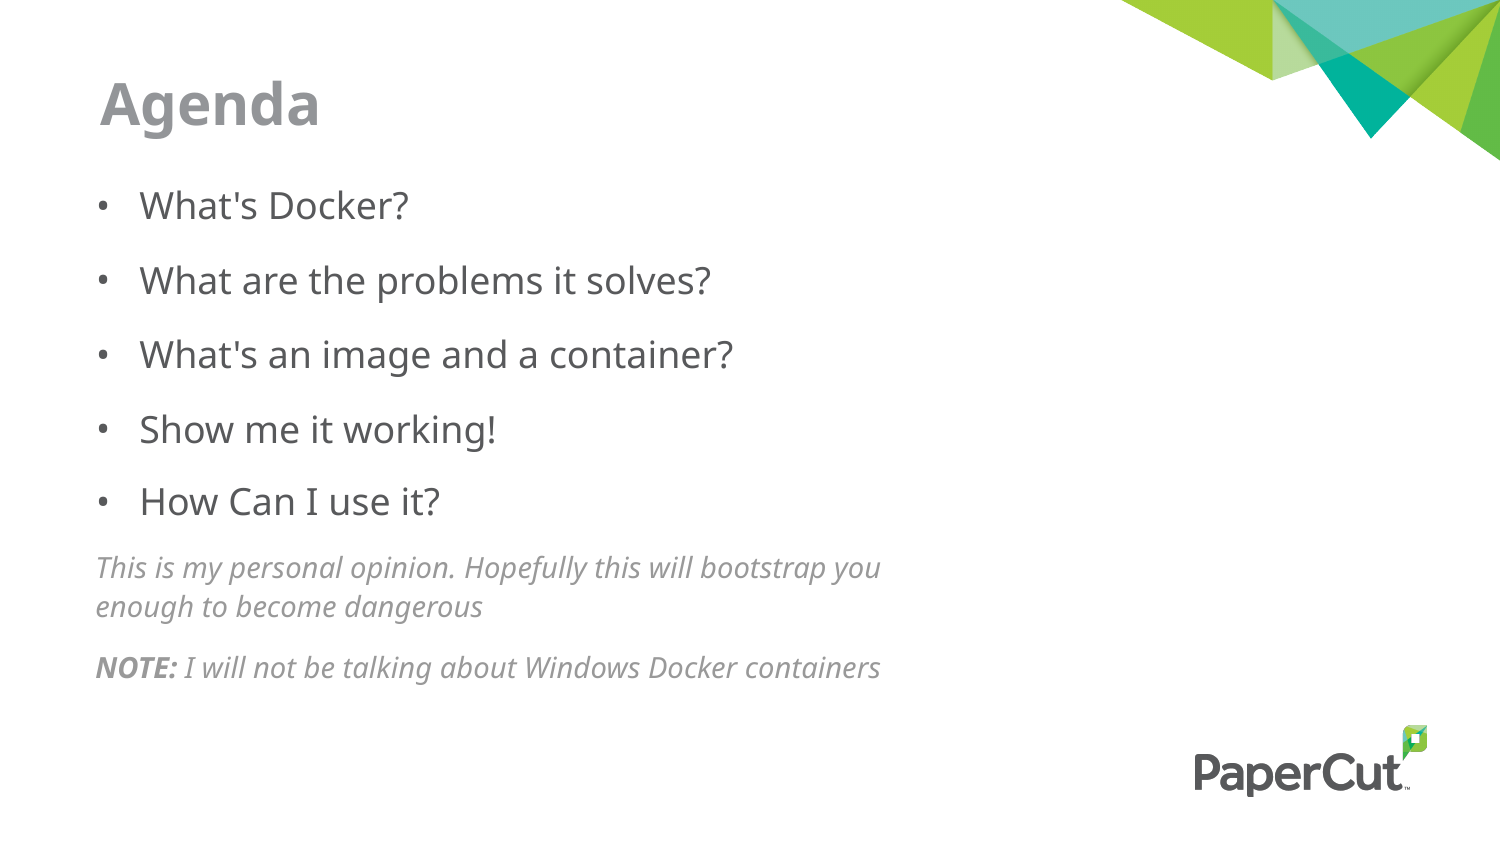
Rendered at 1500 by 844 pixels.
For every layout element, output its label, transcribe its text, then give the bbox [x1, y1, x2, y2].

picture [1119, 0, 1500, 162]
title Agenda [100, 67, 1214, 196]
picture [1195, 725, 1427, 797]
list What's Docker? What are the problems it solves? What's an image and a container? Show me it working! How Can I use it? This is my personal opinion. Hopefully this will bootstrap you enough to become dangerous NOTE: I will not be talking about Windows Docker containers [95, 178, 898, 732]
